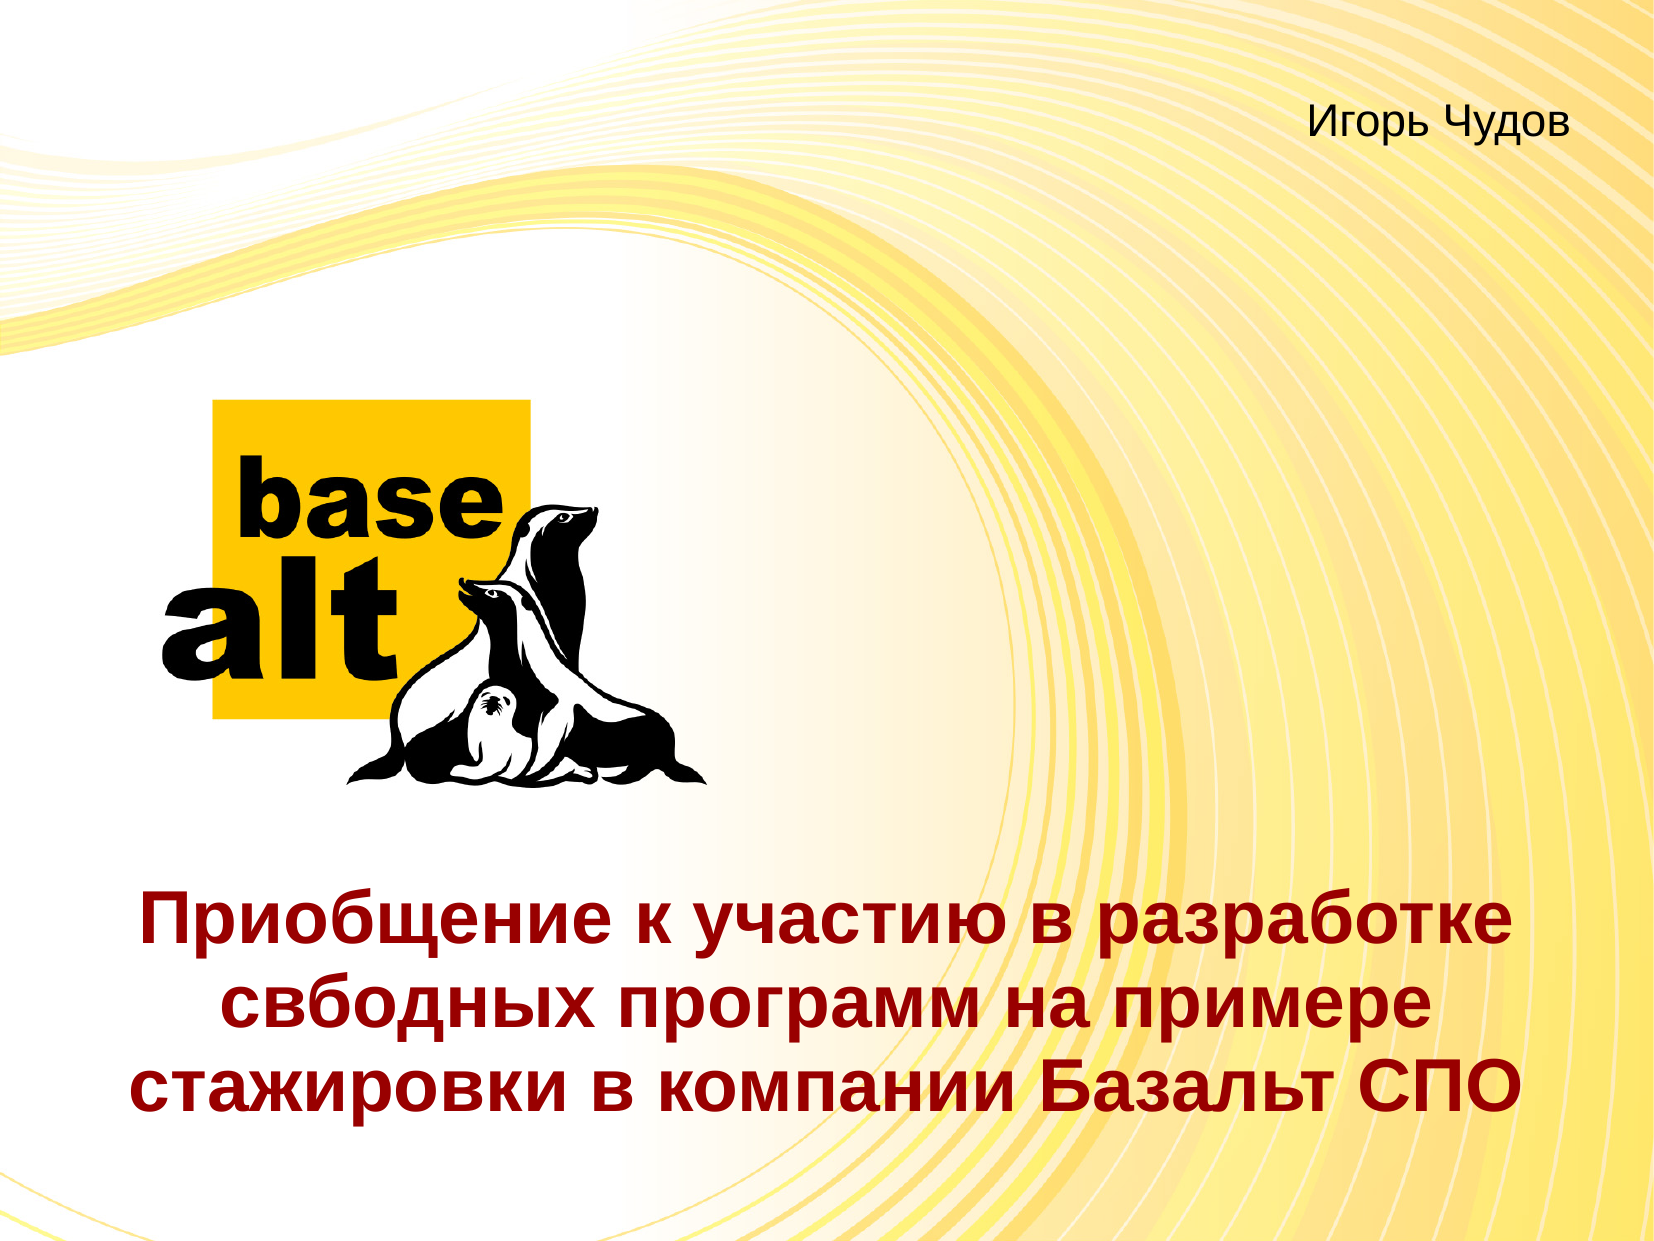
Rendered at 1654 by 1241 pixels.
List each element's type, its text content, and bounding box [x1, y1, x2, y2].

title Приобщение к участию в разработке свбодных программ на примере стажировки в компании Базальт СПО [82, 875, 1571, 1128]
list Игорь Чудов [566, 94, 1571, 839]
picture [0, 0, 1654, 1241]
